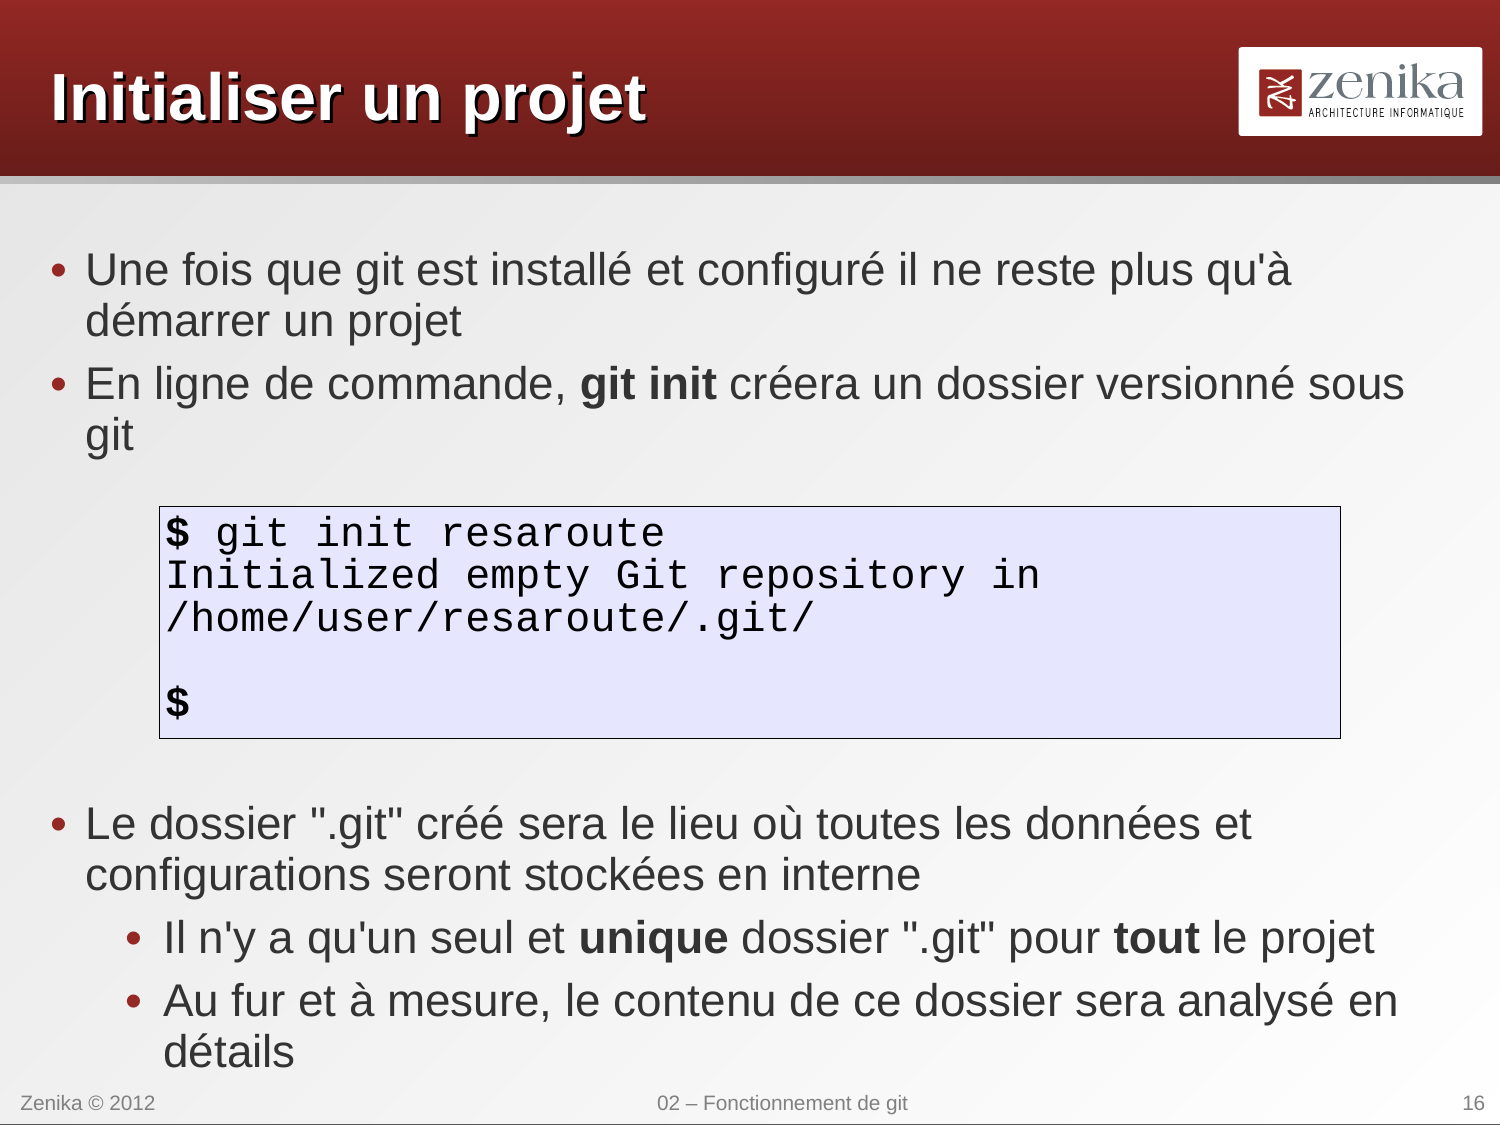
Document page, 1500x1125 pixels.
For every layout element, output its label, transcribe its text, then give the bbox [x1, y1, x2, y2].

table_header $ git init resaroute Initialized empty Git repository in /home/user/resaroute/.git/ $ [160, 507, 1340, 738]
list Une fois que git est installé et configuré il ne reste plus qu'à démarrer un projet En ligne de commande, git init créera un dossier versionné sous git Le dossier ".git" créé sera le lieu où toutes les données et configurations seront stockées en interne Il n'y a qu'un seul et unique dossier ".git" pour tout le projet Au fur et à mesure, le contenu de ce dossier sera analysé en détails [50, 244, 1435, 1125]
title Initialiser un projet [50, 15, 1206, 180]
picture [1257, 58, 1464, 125]
